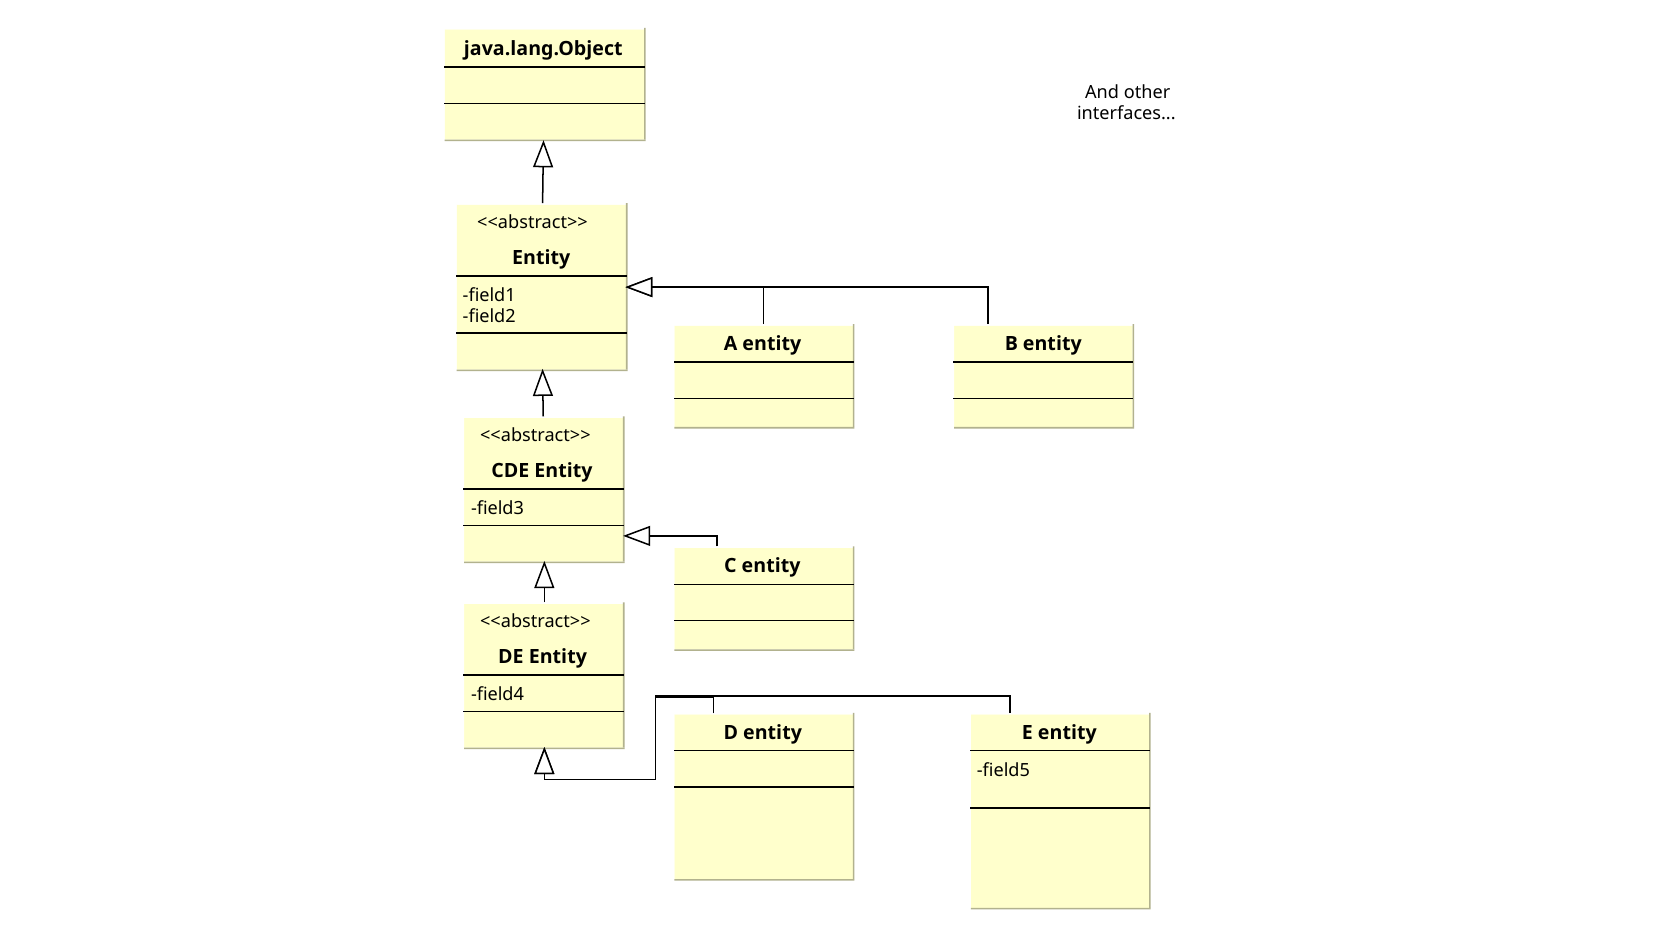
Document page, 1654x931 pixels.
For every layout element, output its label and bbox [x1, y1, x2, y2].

picture [419, 4, 1247, 931]
